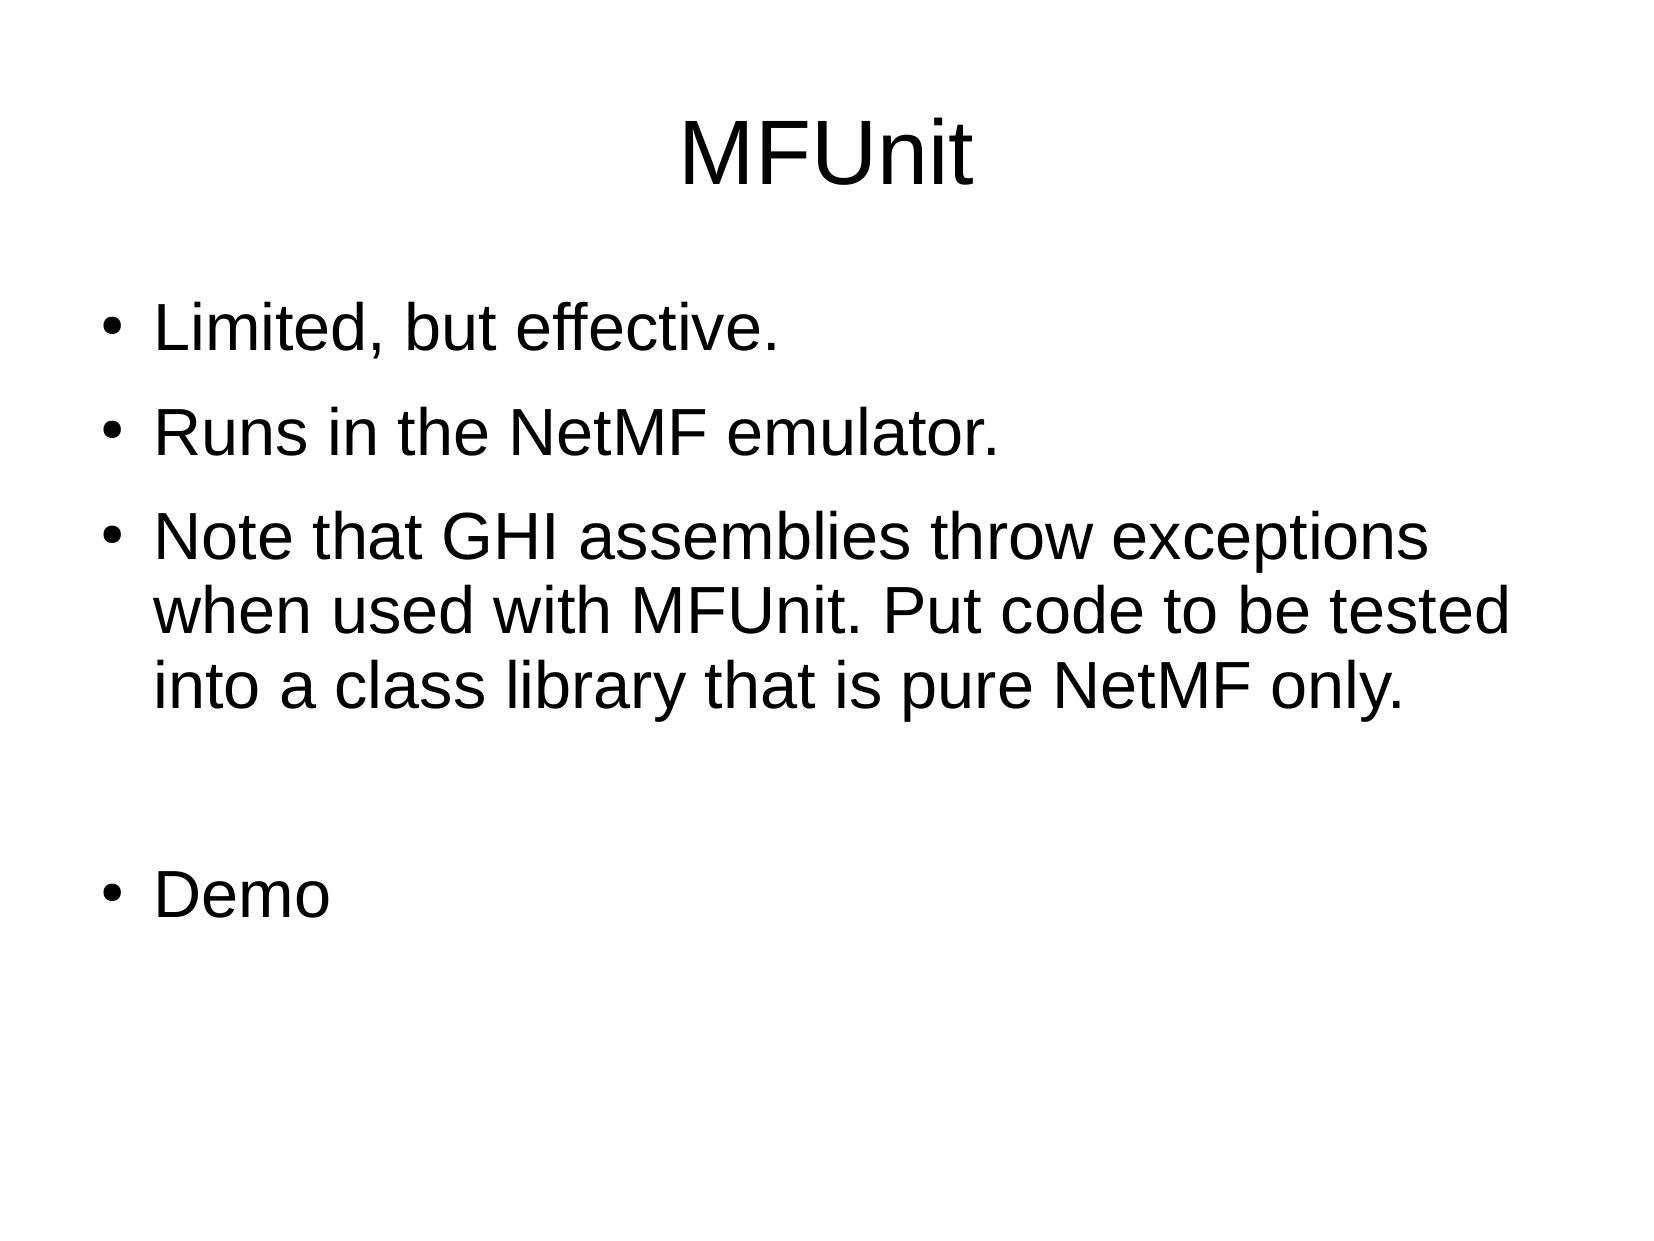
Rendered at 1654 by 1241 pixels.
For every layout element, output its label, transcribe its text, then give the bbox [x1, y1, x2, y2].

list Limited, but effective. Runs in the NetMF emulator. Note that GHI assemblies throw exceptions when used with MFUnit. Put code to be tested into a class library that is pure NetMF only. Demo [82, 290, 1571, 1010]
title MFUnit [82, 49, 1571, 257]
